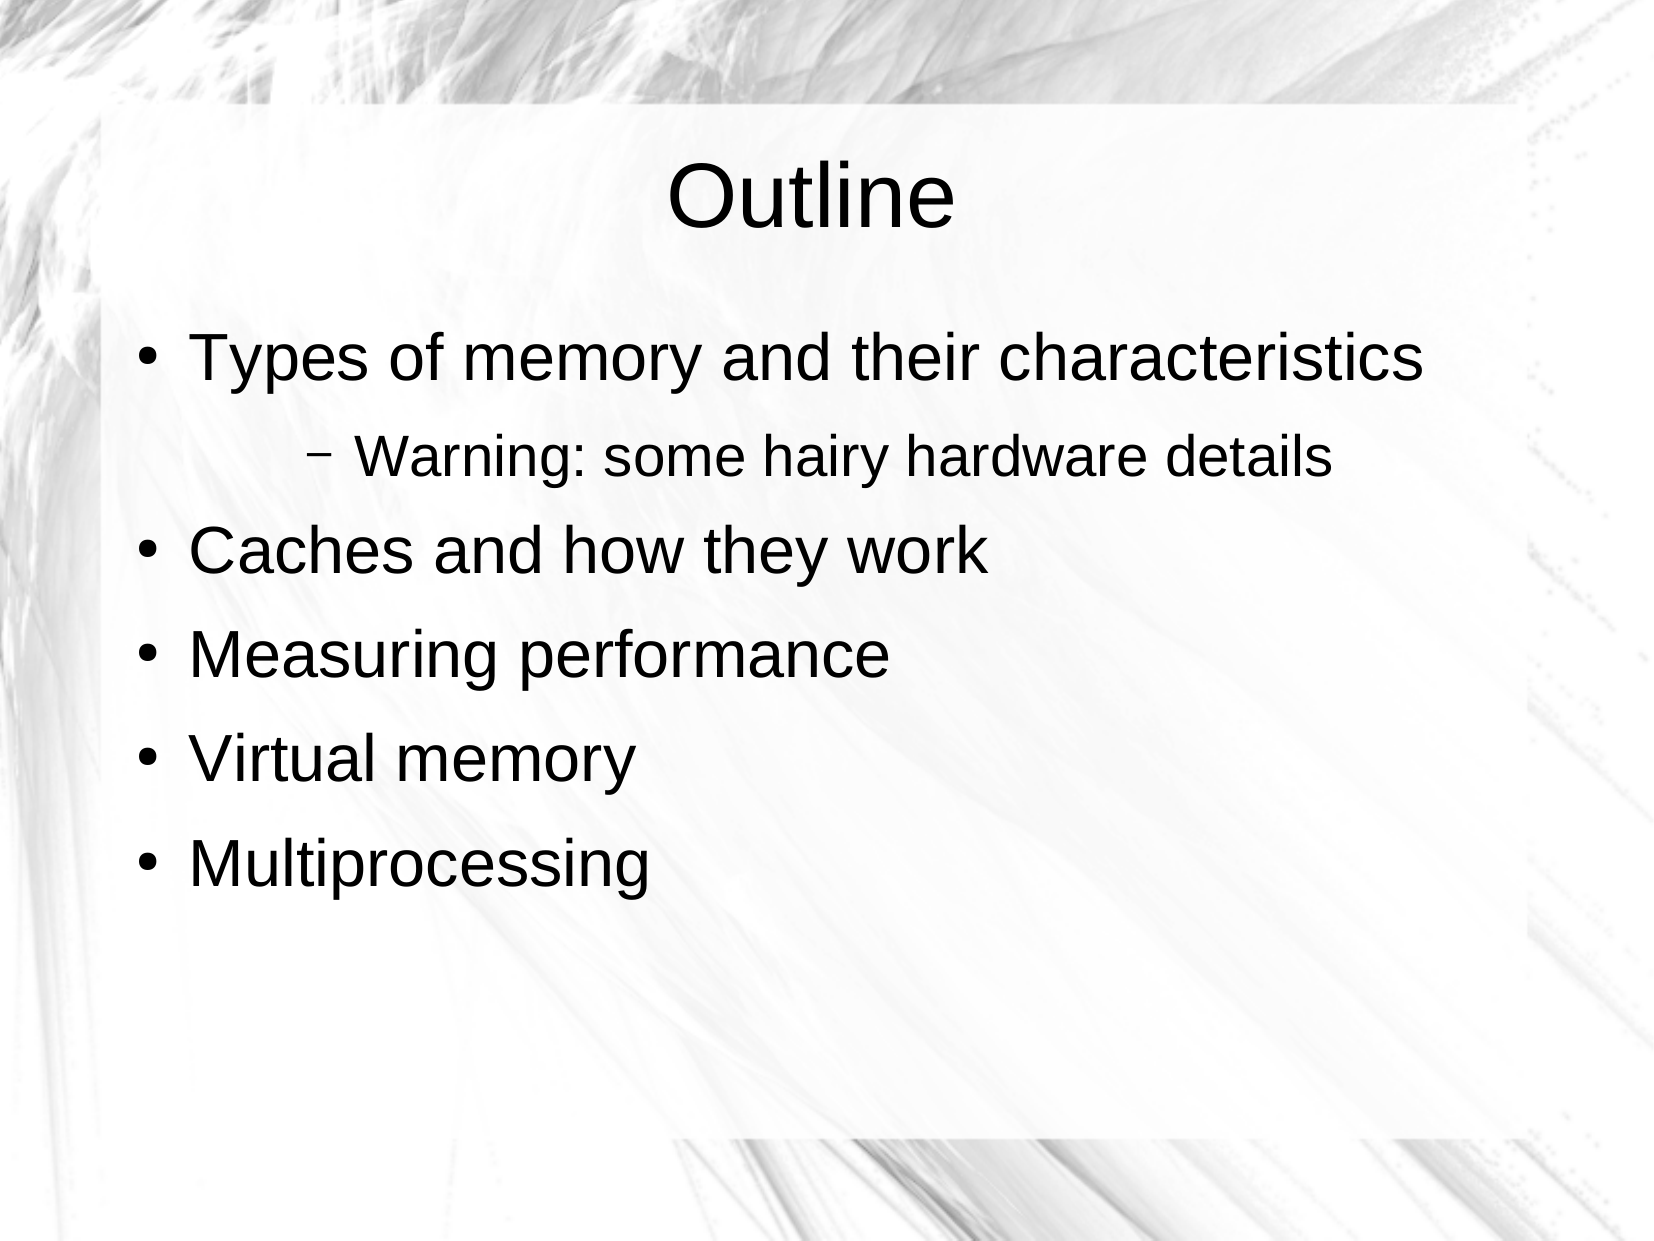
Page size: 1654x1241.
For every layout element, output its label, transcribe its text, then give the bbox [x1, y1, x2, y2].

title Outline [118, 112, 1506, 281]
picture [0, 0, 1654, 1241]
list Types of memory and their characteristics Warning: some hairy hardware details Caches and how they work Measuring performance Virtual memory Multiprocessing [118, 319, 1571, 1040]
